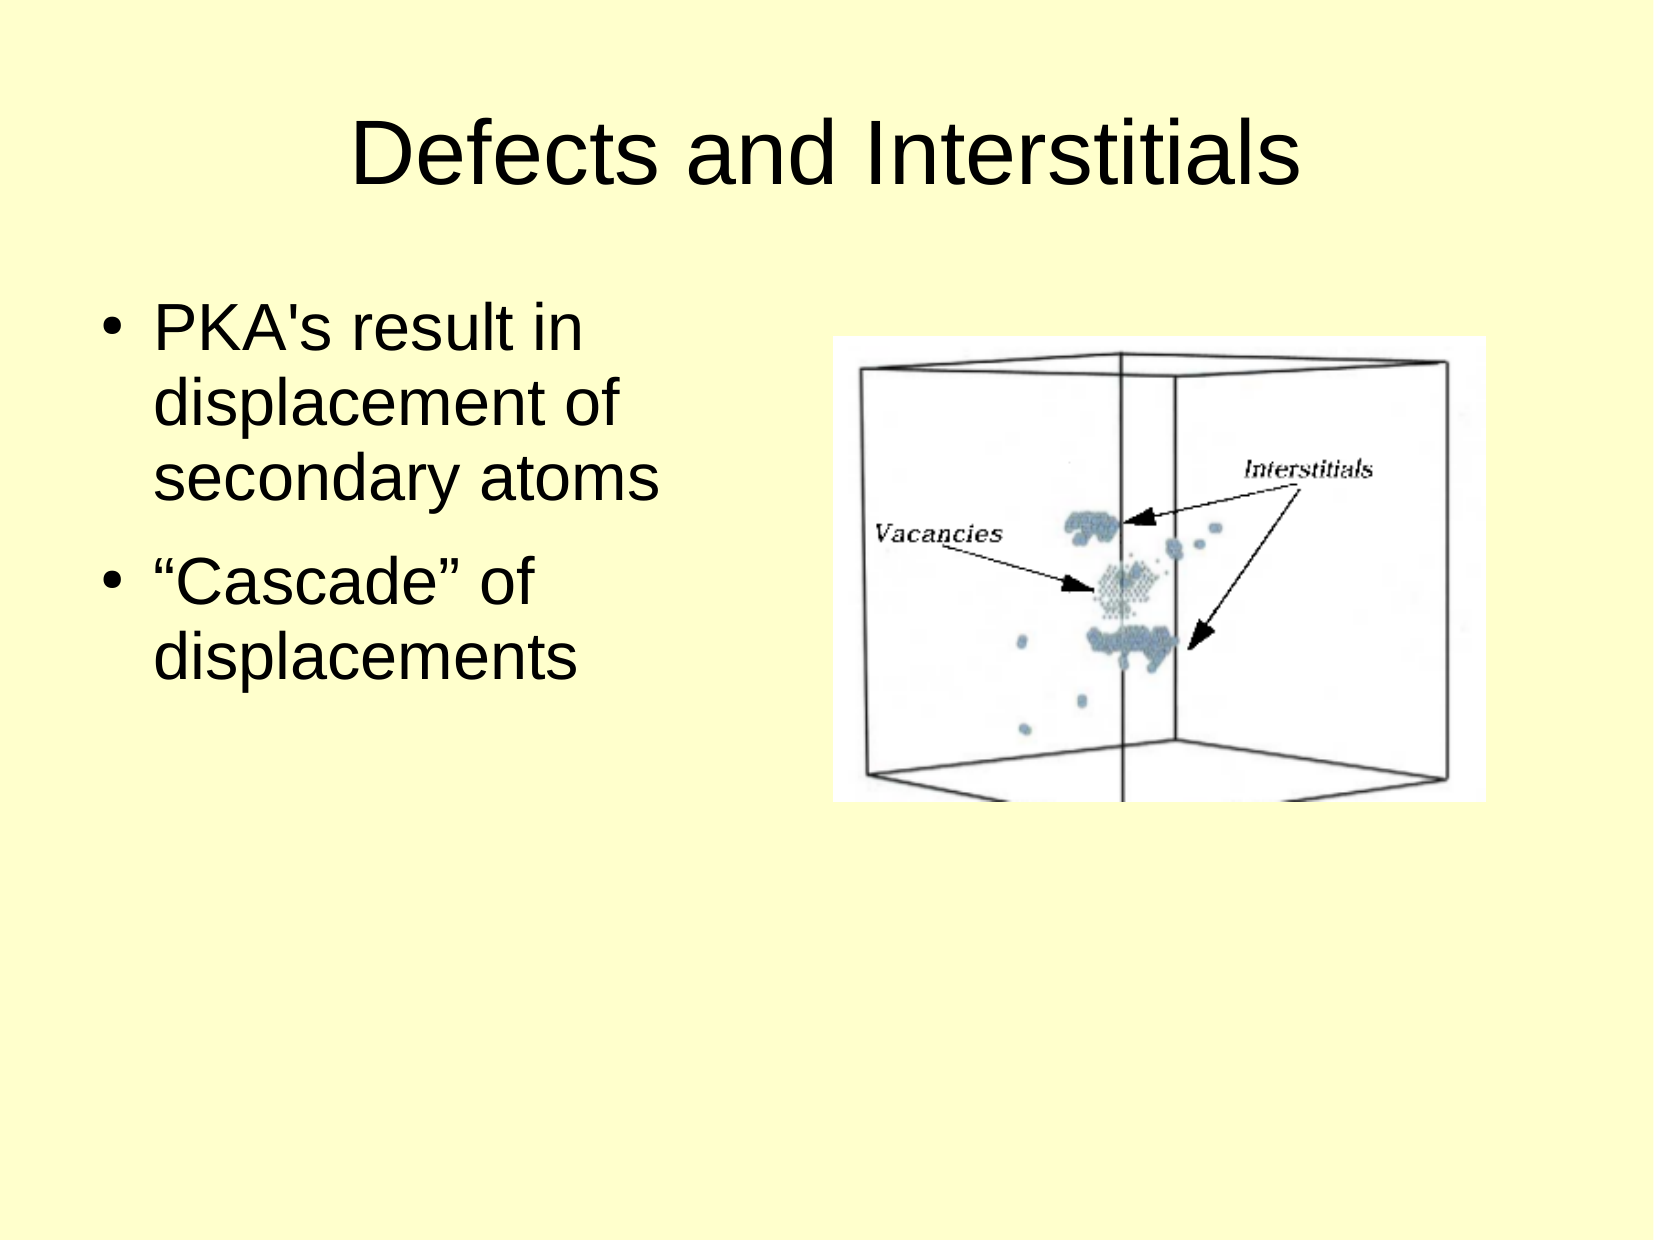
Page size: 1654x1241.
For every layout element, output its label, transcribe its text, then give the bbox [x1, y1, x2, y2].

list PKA's result in displacement of secondary atoms “Cascade” of displacements [82, 290, 809, 1010]
picture [833, 336, 1486, 802]
title Defects and Interstitials [82, 49, 1571, 257]
